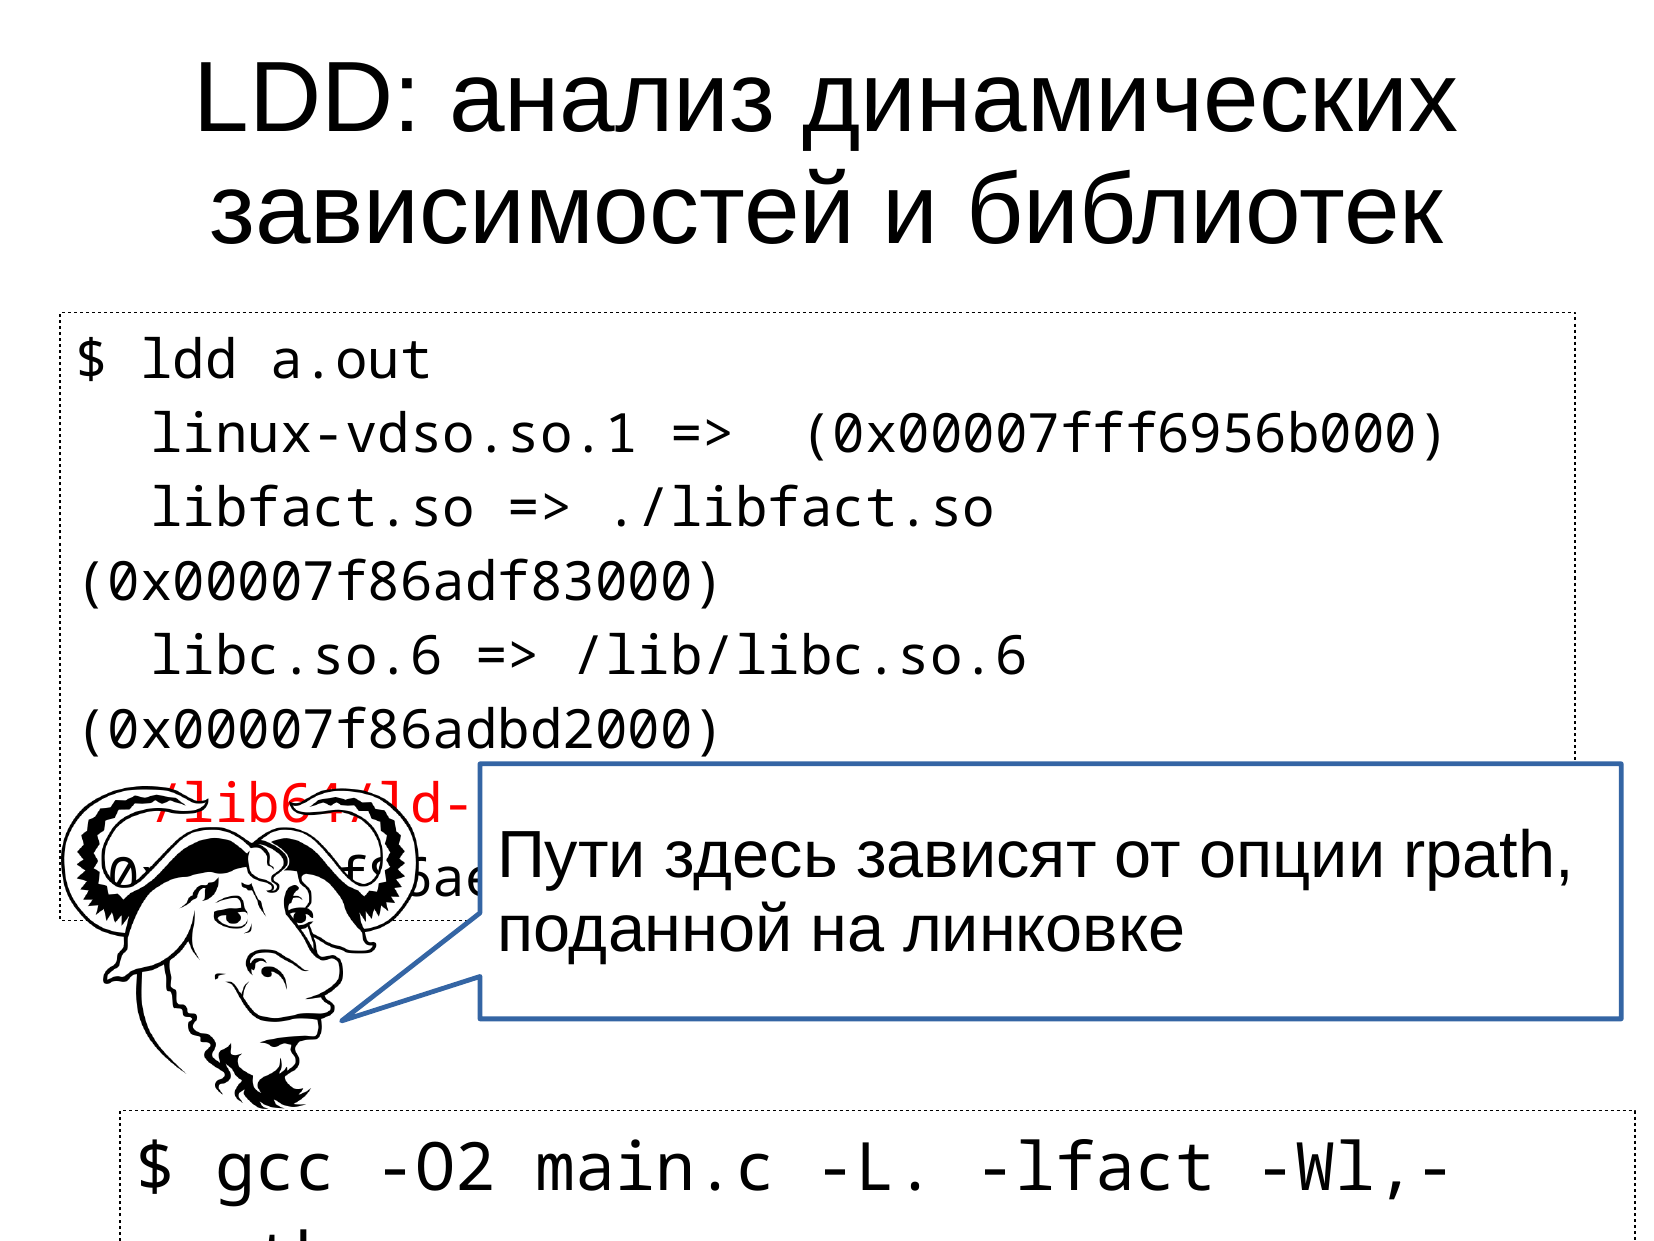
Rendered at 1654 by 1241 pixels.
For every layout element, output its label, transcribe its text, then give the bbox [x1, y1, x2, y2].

text_box Пути здесь зависят от опции rpath, поданной на линковке [341, 763, 1622, 1021]
text_box $ ldd a.out linux-vdso.so.1 => (0x00007fff6956b000) libfact.so => ./libfact.so (0x00007f86adf83000) libc.so.6 => /lib/libc.so.6 (0x00007f86adbd2000) /lib64/ld-linux-x86-64.so.2 (0x00007f86ae186000) [60, 312, 1576, 691]
picture [61, 786, 419, 1109]
title LDD: анализ динамических зависимостей и библиотек [82, 40, 1571, 266]
text_box $ gcc -O2 main.c -L. -lfact -Wl,-rpath,. [120, 1110, 1636, 1216]
